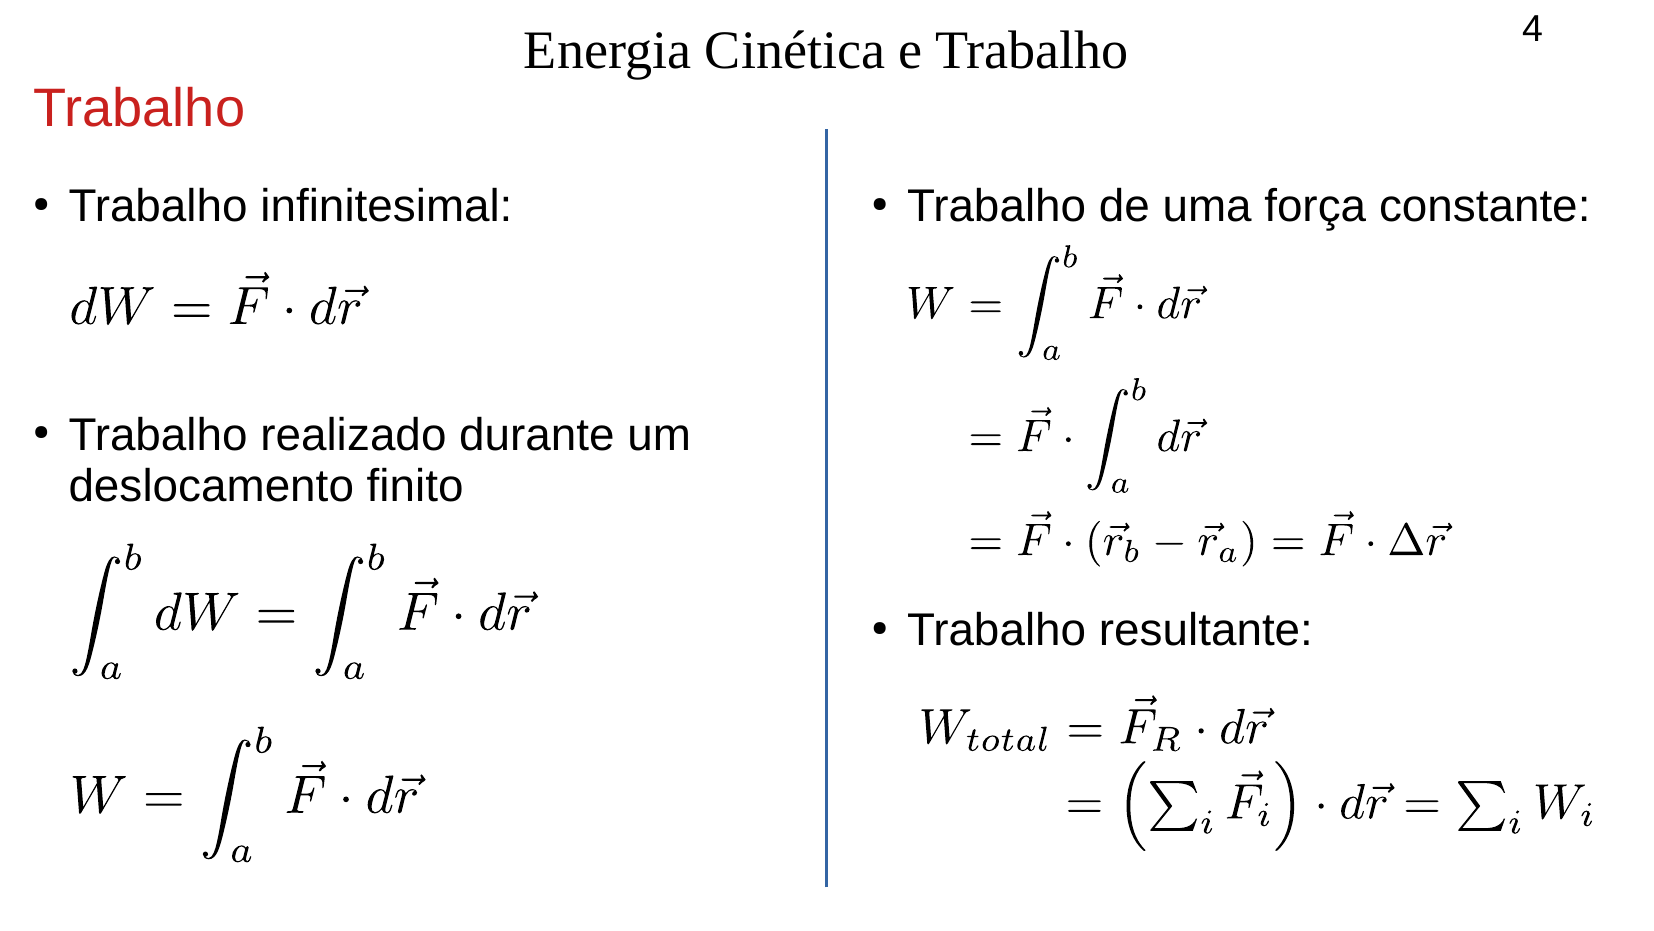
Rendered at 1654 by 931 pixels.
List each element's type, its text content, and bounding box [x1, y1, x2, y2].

picture [905, 245, 1453, 567]
text_box Trabalho de uma força constante: Trabalho resultante: [856, 70, 1637, 700]
text_box Energia Cinética e Trabalho [509, 0, 1145, 88]
text_box Trabalho Trabalho infinitesimal: Trabalho realizado durante um deslocamento finito [18, 70, 722, 556]
picture [69, 271, 369, 326]
picture [918, 695, 1593, 851]
picture [69, 726, 426, 863]
picture [69, 543, 539, 680]
text_box <number> [1507, 0, 1654, 71]
